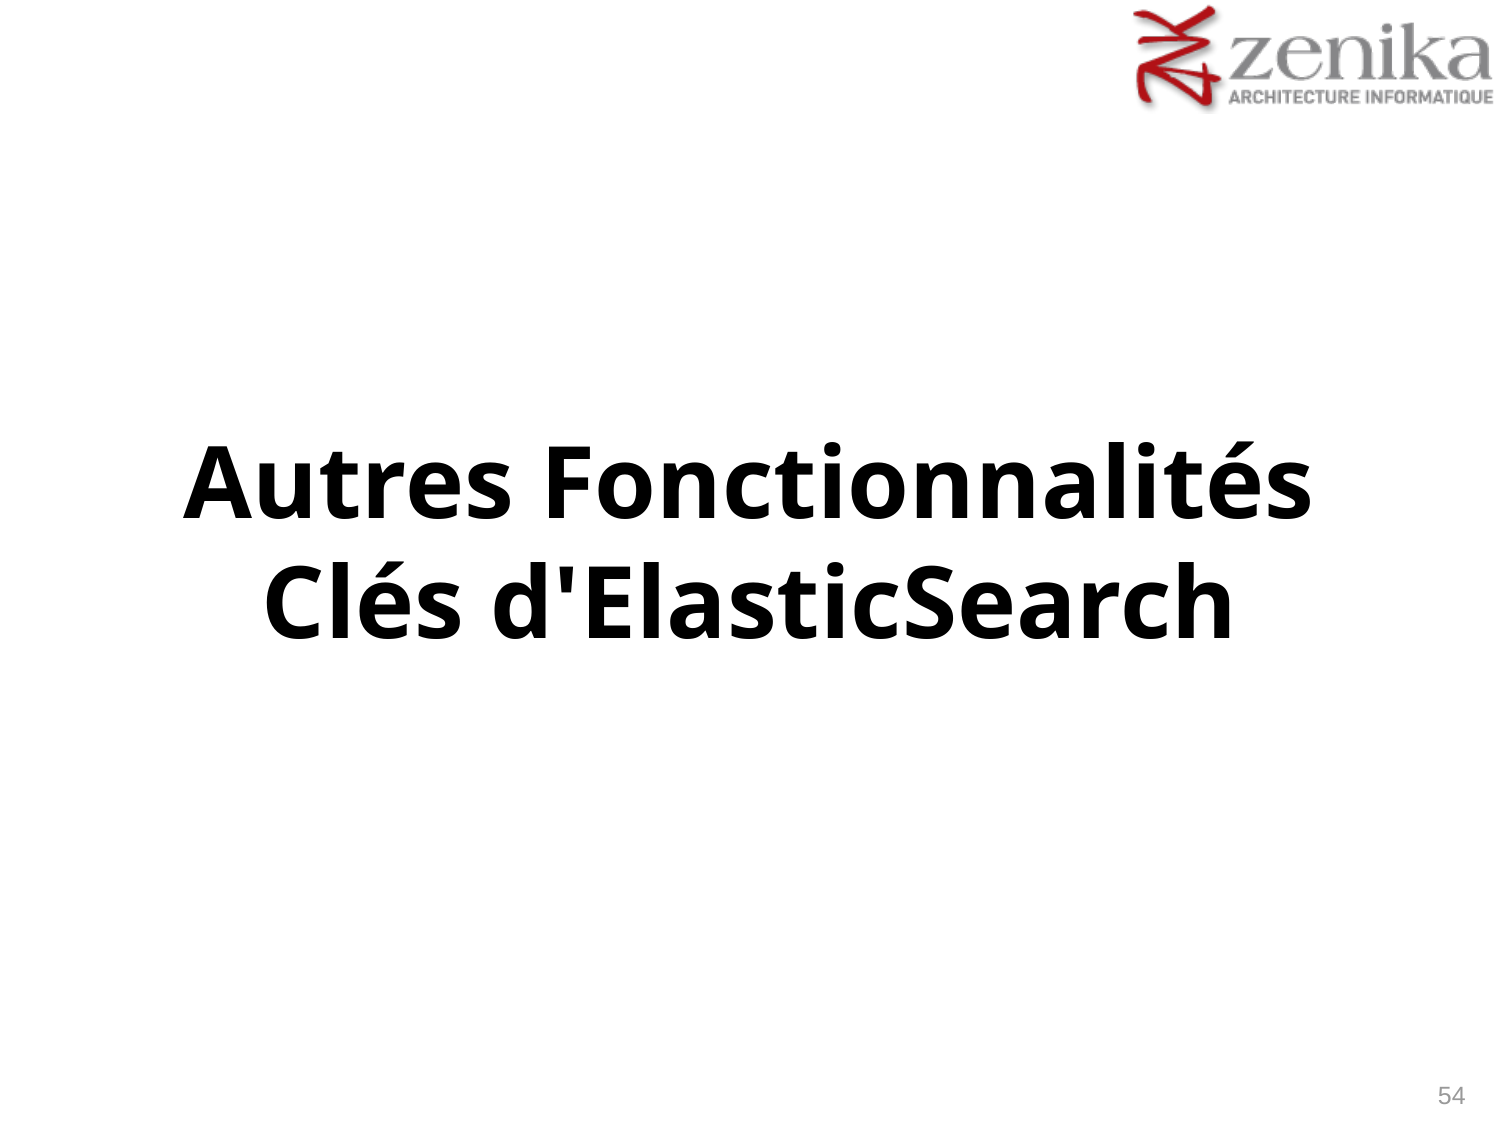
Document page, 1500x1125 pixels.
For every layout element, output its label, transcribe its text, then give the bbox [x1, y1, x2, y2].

text_box Autres Fonctionnalités Clés d'ElasticSearch [112, 403, 1388, 673]
text_box [1126, 0, 1500, 114]
